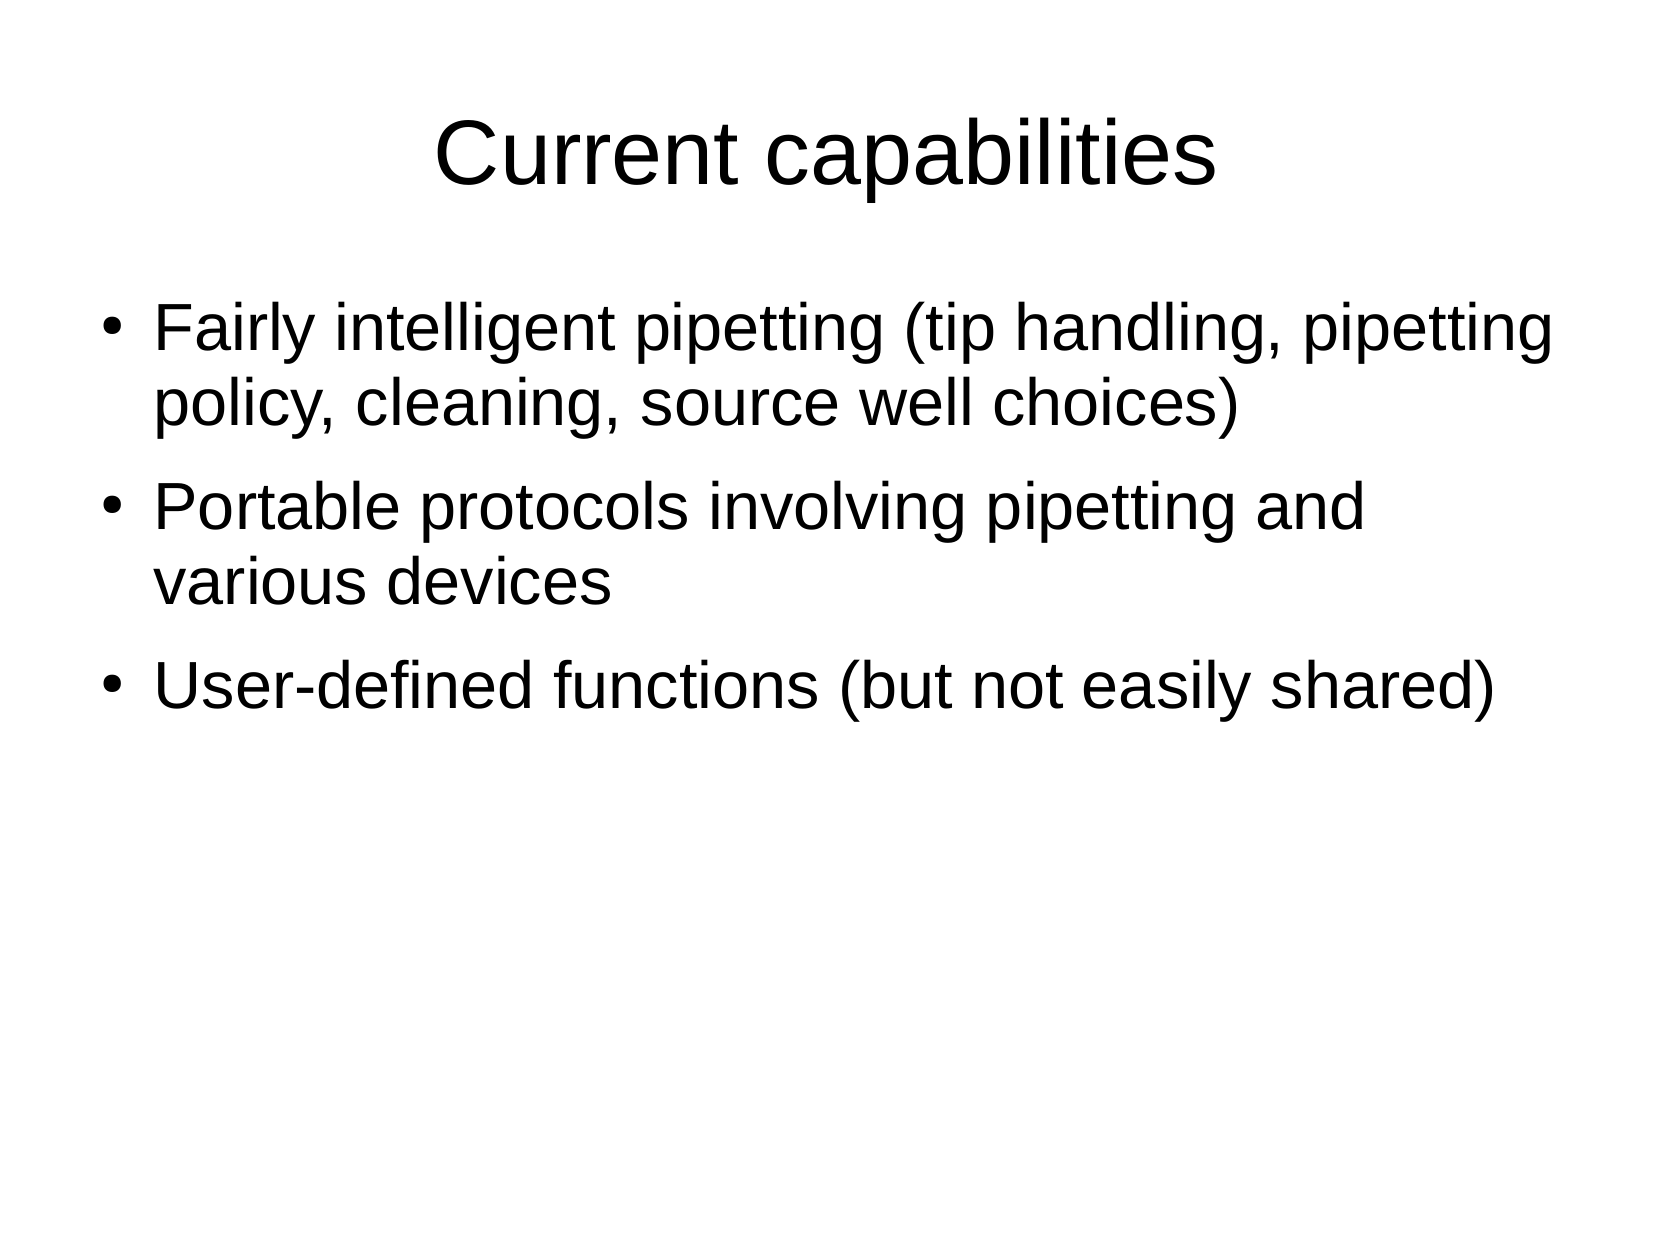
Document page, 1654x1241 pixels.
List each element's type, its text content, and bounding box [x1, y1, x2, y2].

list Fairly intelligent pipetting (tip handling, pipetting policy, cleaning, source well choices) Portable protocols involving pipetting and various devices User-defined functions (but not easily shared) [82, 290, 1571, 1109]
title Current capabilities [82, 56, 1571, 250]
